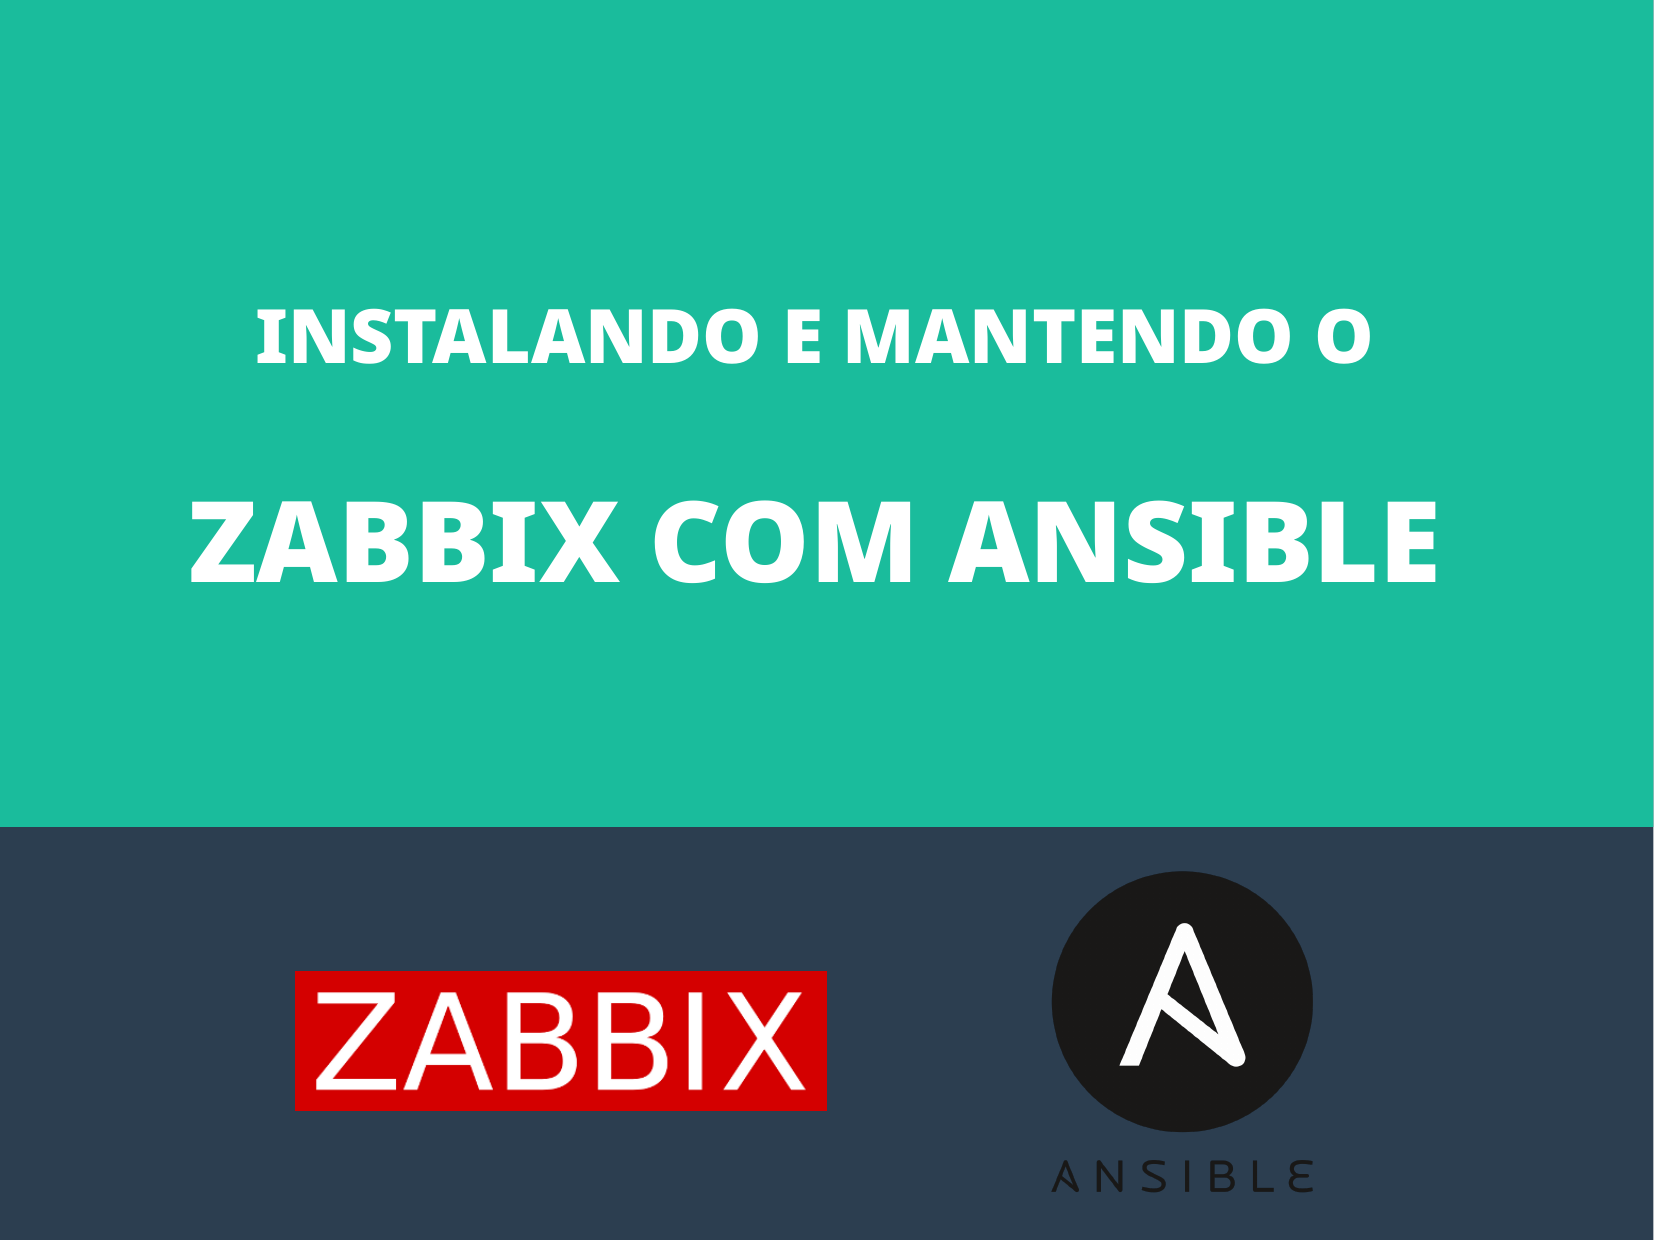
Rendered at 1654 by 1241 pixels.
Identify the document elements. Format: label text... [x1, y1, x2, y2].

picture [295, 971, 827, 1111]
picture [1051, 871, 1313, 1193]
title INSTALANDO E MANTENDO O ZABBIX COM ANSIBLE [47, 163, 1583, 686]
